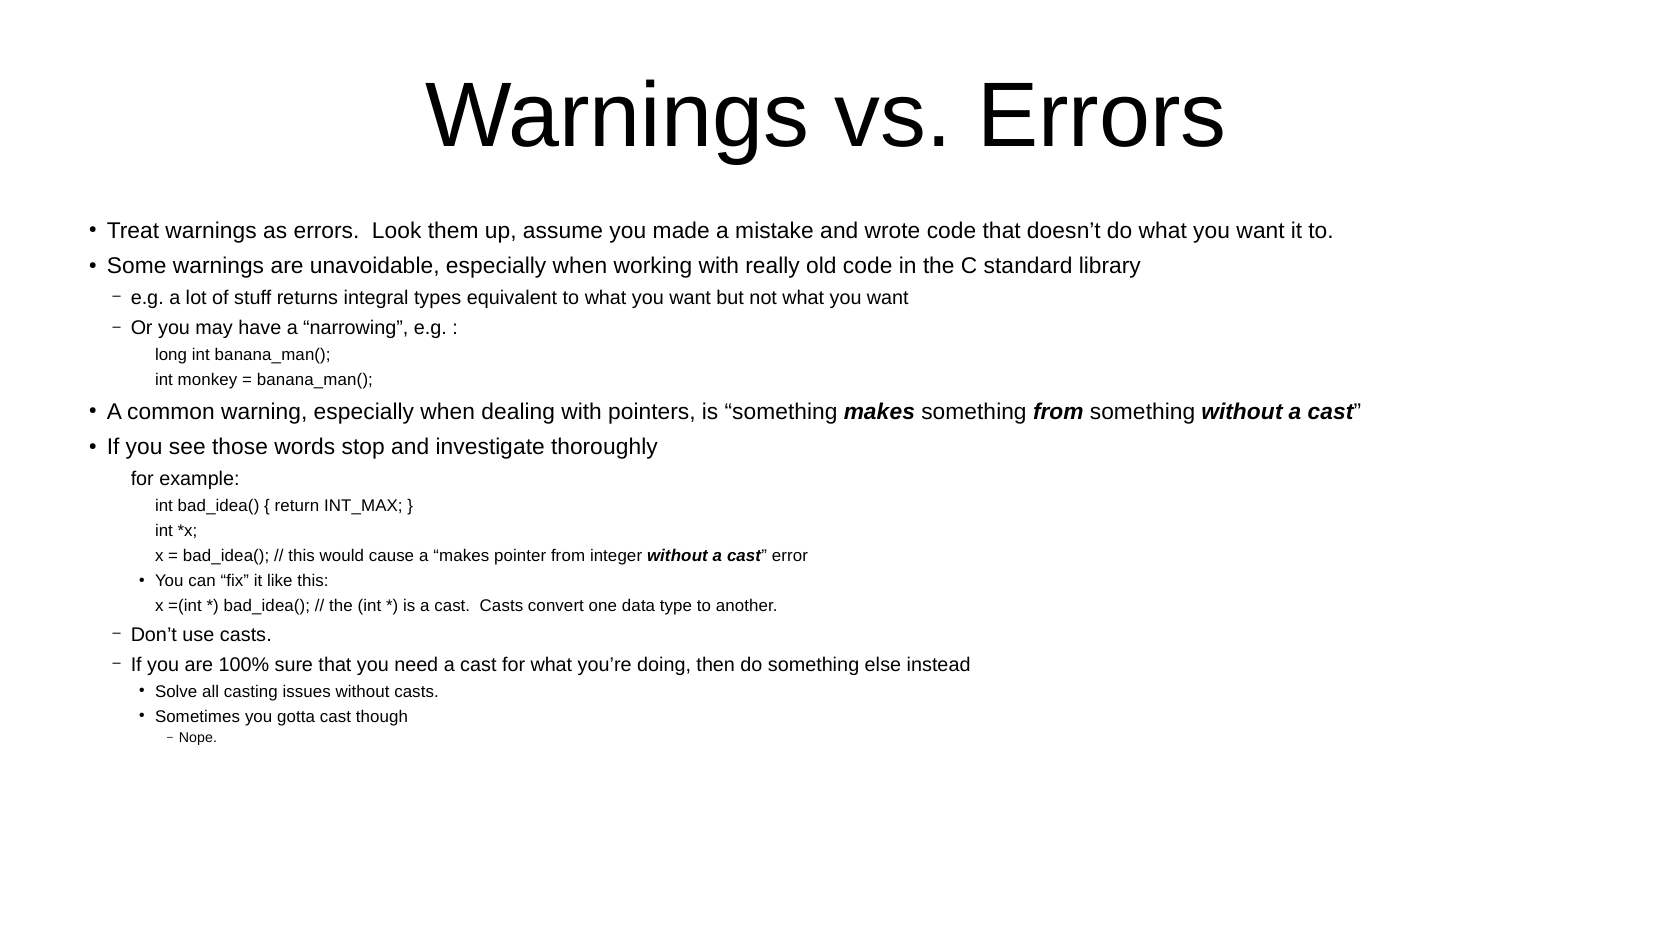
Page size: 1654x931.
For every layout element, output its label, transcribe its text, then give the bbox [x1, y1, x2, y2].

list Treat warnings as errors. Look them up, assume you made a mistake and wrote code that doesn’t do what you want it to. Some warnings are unavoidable, especially when working with really old code in the C standard library e.g. a lot of stuff returns integral types equivalent to what you want but not what you want Or you may have a “narrowing”, e.g. : long int banana_man(); int monkey = banana_man(); A common warning, especially when dealing with pointers, is “something makes something from something without a cast” If you see those words stop and investigate thoroughly for example: int bad_idea() { return INT_MAX; } int *x; x = bad_idea(); // this would cause a “makes pointer from integer without a cast” error You can “fix” it like this: x =(int *) bad_idea(); // the (int *) is a cast. Casts convert one data type to another. Don’t use casts. If you are 100% sure that you need a cast for what you’re doing, then do something else instead Solve all casting issues without casts. Sometimes you gotta cast though Nope. [82, 217, 1571, 758]
title Warnings vs. Errors [82, 37, 1571, 193]
